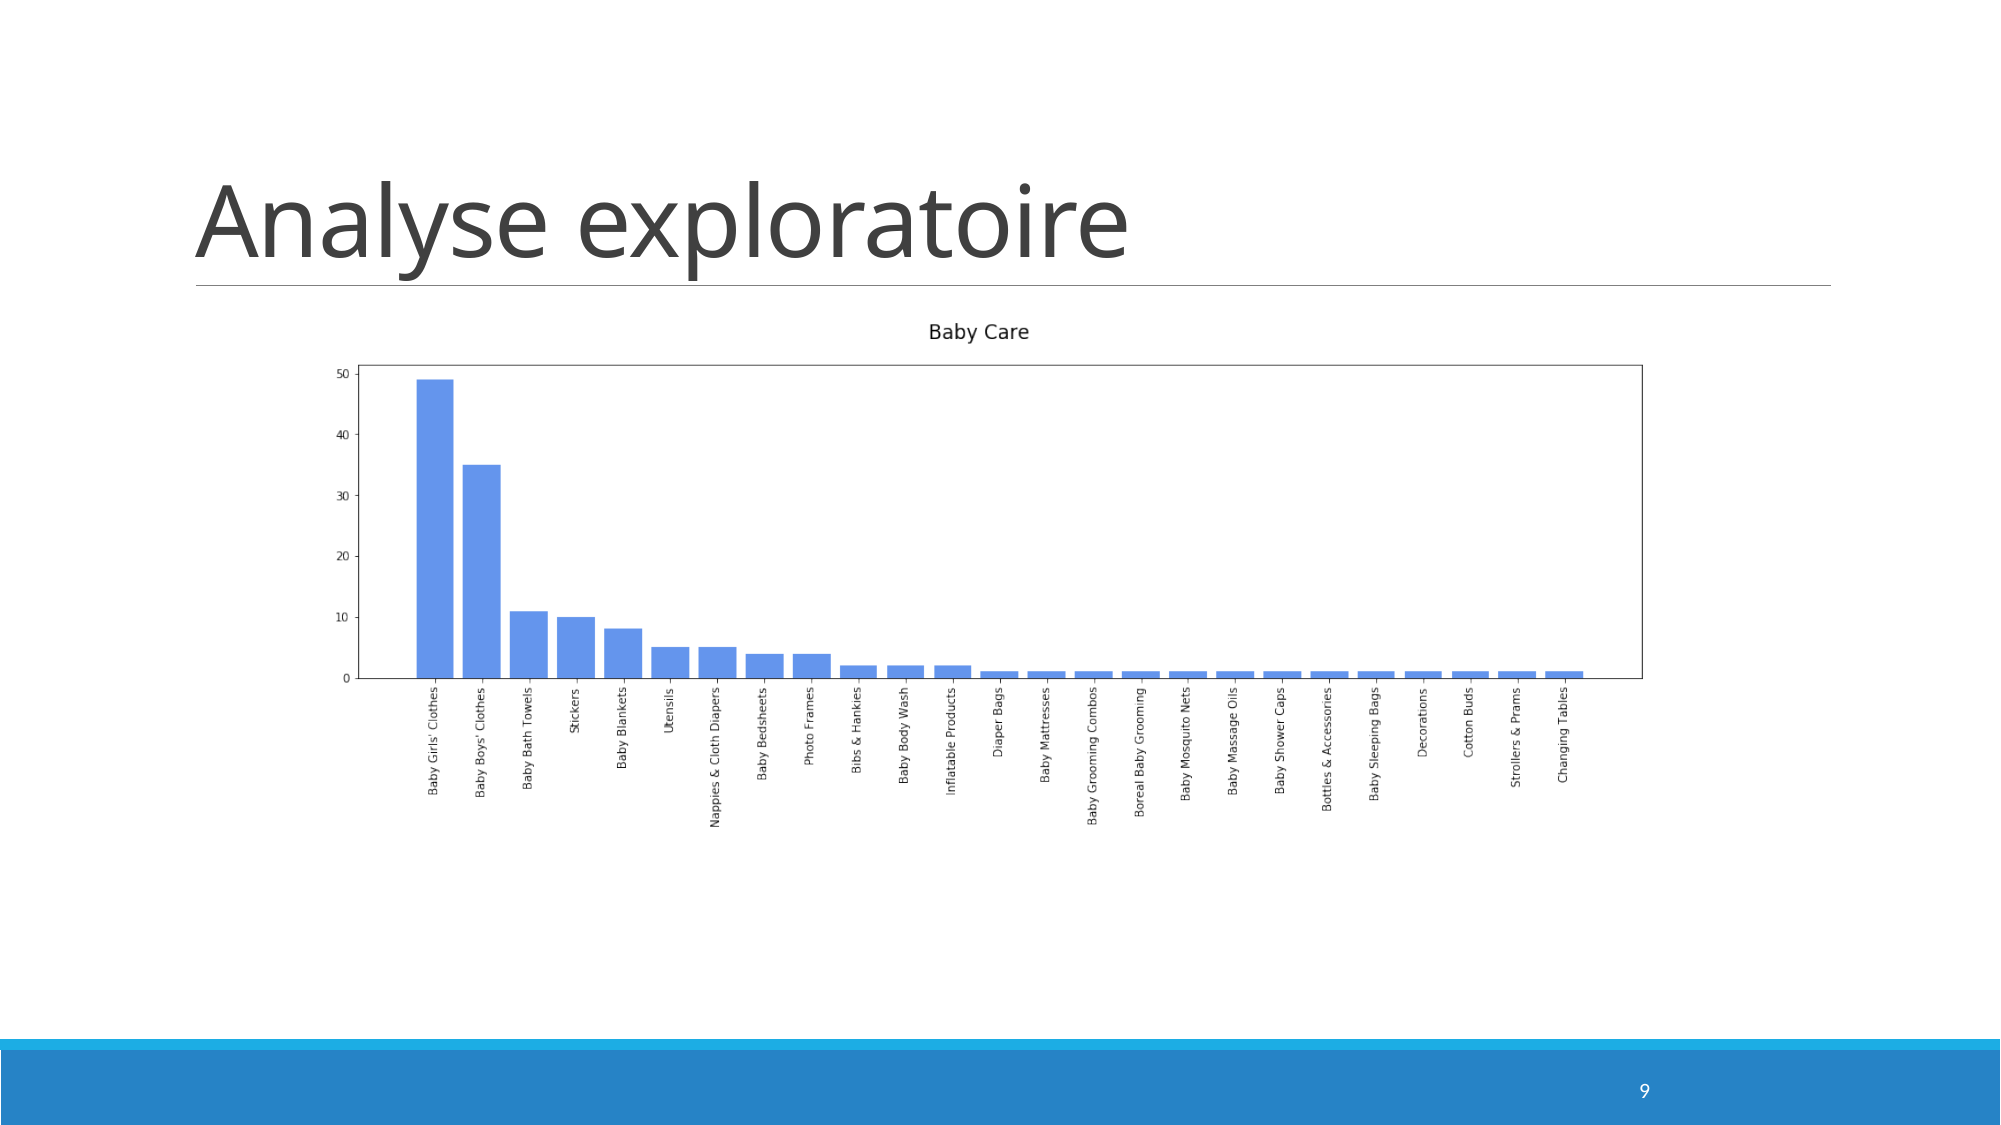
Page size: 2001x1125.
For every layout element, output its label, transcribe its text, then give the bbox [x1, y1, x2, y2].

title Analyse exploratoire [180, 47, 1831, 286]
picture [327, 315, 1650, 835]
text_box [1624, 1059, 1840, 1120]
